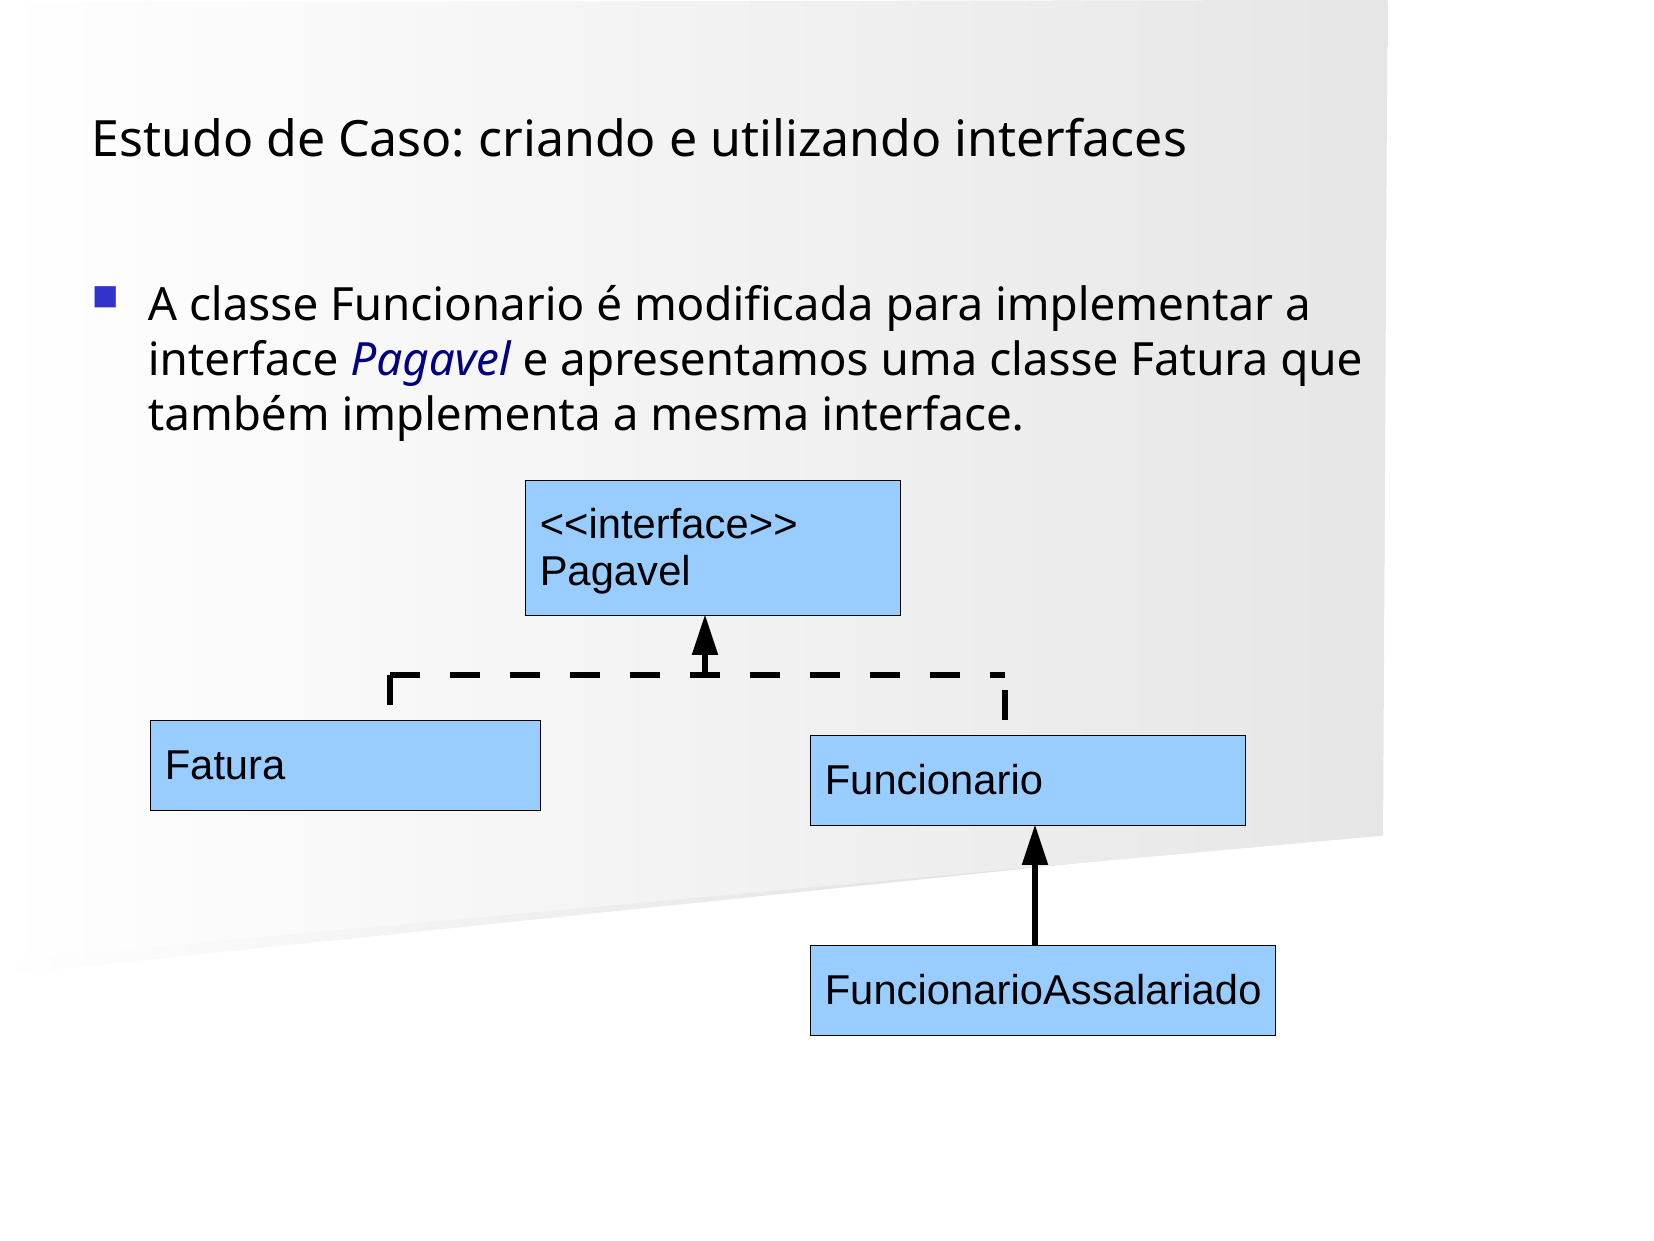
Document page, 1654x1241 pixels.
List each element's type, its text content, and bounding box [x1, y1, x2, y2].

list A classe Funcionario é modificada para implementar a interface Pagavel e apresentamos uma classe Fatura que também implementa a mesma interface. [76, 267, 1427, 1005]
text_box FuncionarioAssalariado [810, 945, 1276, 1036]
text_box Fatura [150, 720, 541, 811]
text_box <<interface>> Pagavel [525, 480, 901, 616]
title Estudo de Caso: criando e utilizando interfaces [76, 42, 1427, 231]
text_box Funcionario [810, 735, 1246, 826]
